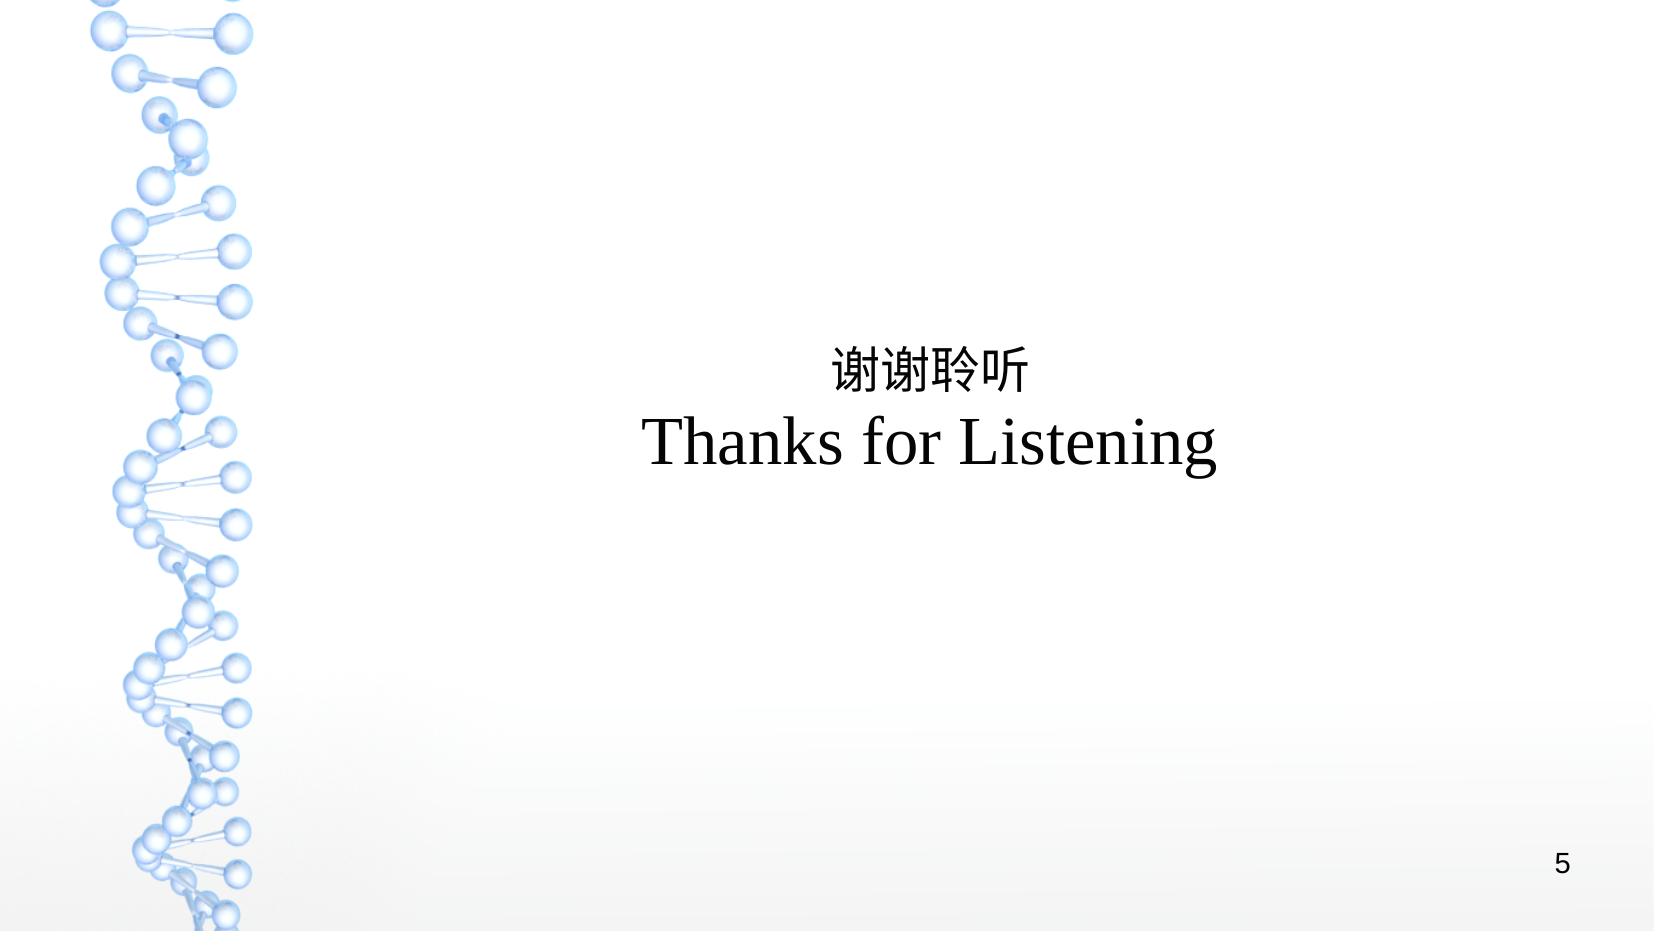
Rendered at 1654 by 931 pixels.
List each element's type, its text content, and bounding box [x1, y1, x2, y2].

title 谢谢聆听 Thanks for Listening [265, 307, 1595, 580]
picture [0, 0, 1654, 931]
